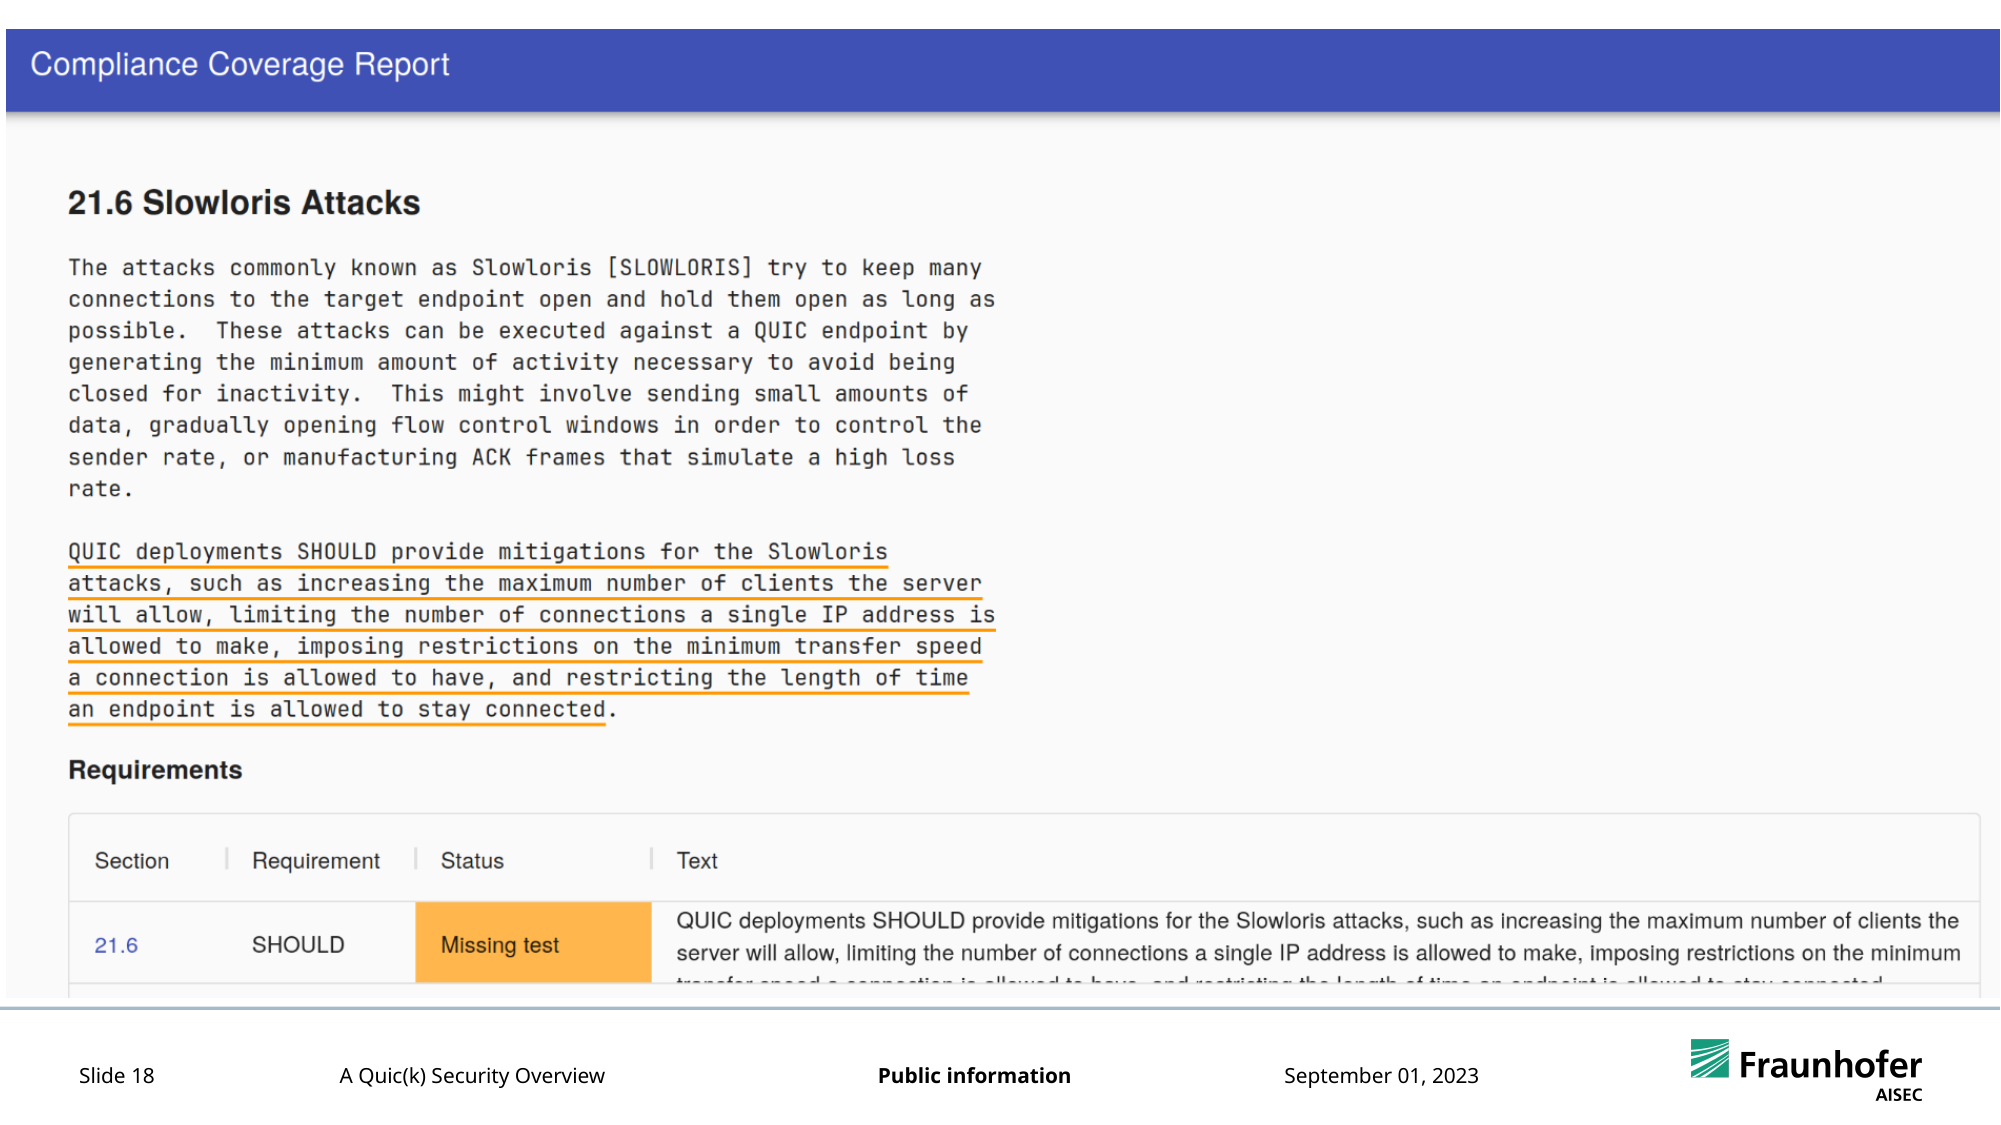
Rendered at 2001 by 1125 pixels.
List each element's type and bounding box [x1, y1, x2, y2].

picture [6, 29, 2000, 998]
picture [1691, 1039, 1922, 1101]
